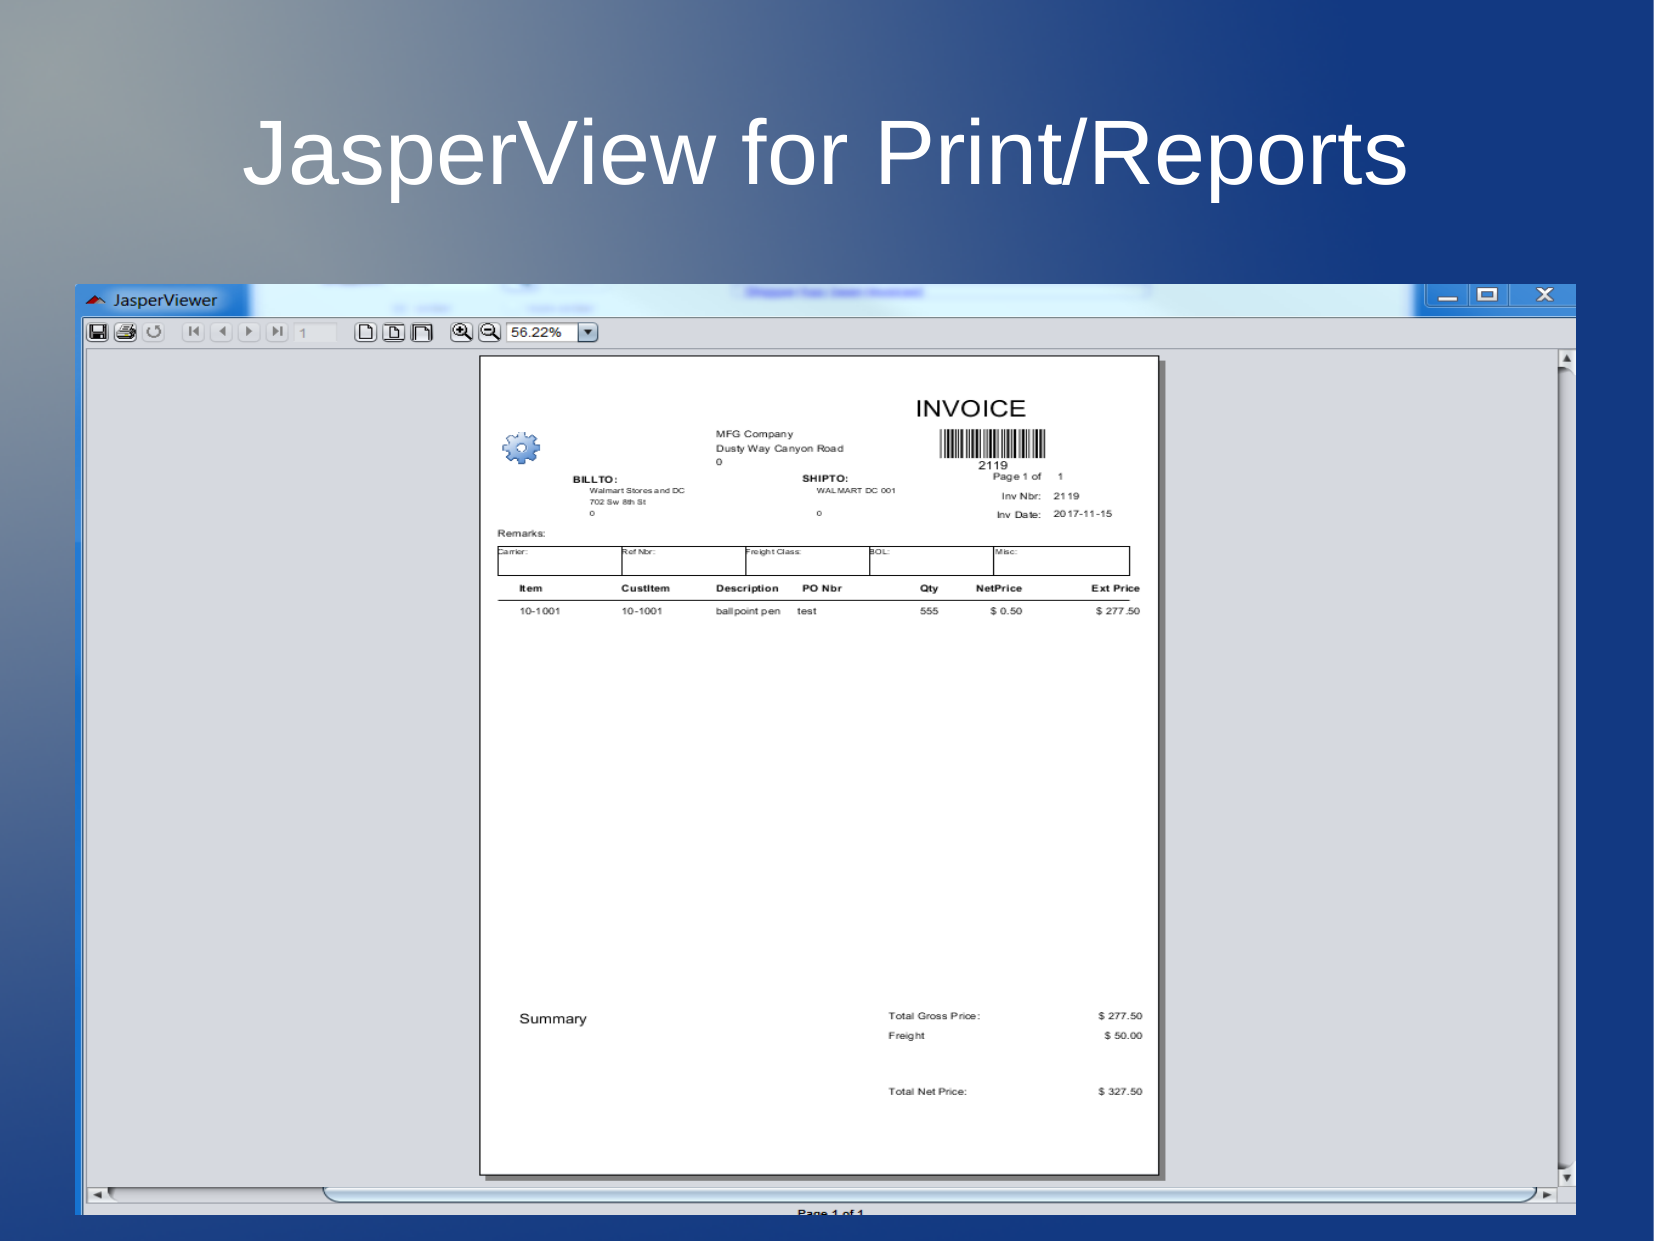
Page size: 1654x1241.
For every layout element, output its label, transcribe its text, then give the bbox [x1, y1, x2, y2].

picture [0, 0, 1654, 1241]
title JasperView for Print/Reports [82, 49, 1571, 257]
